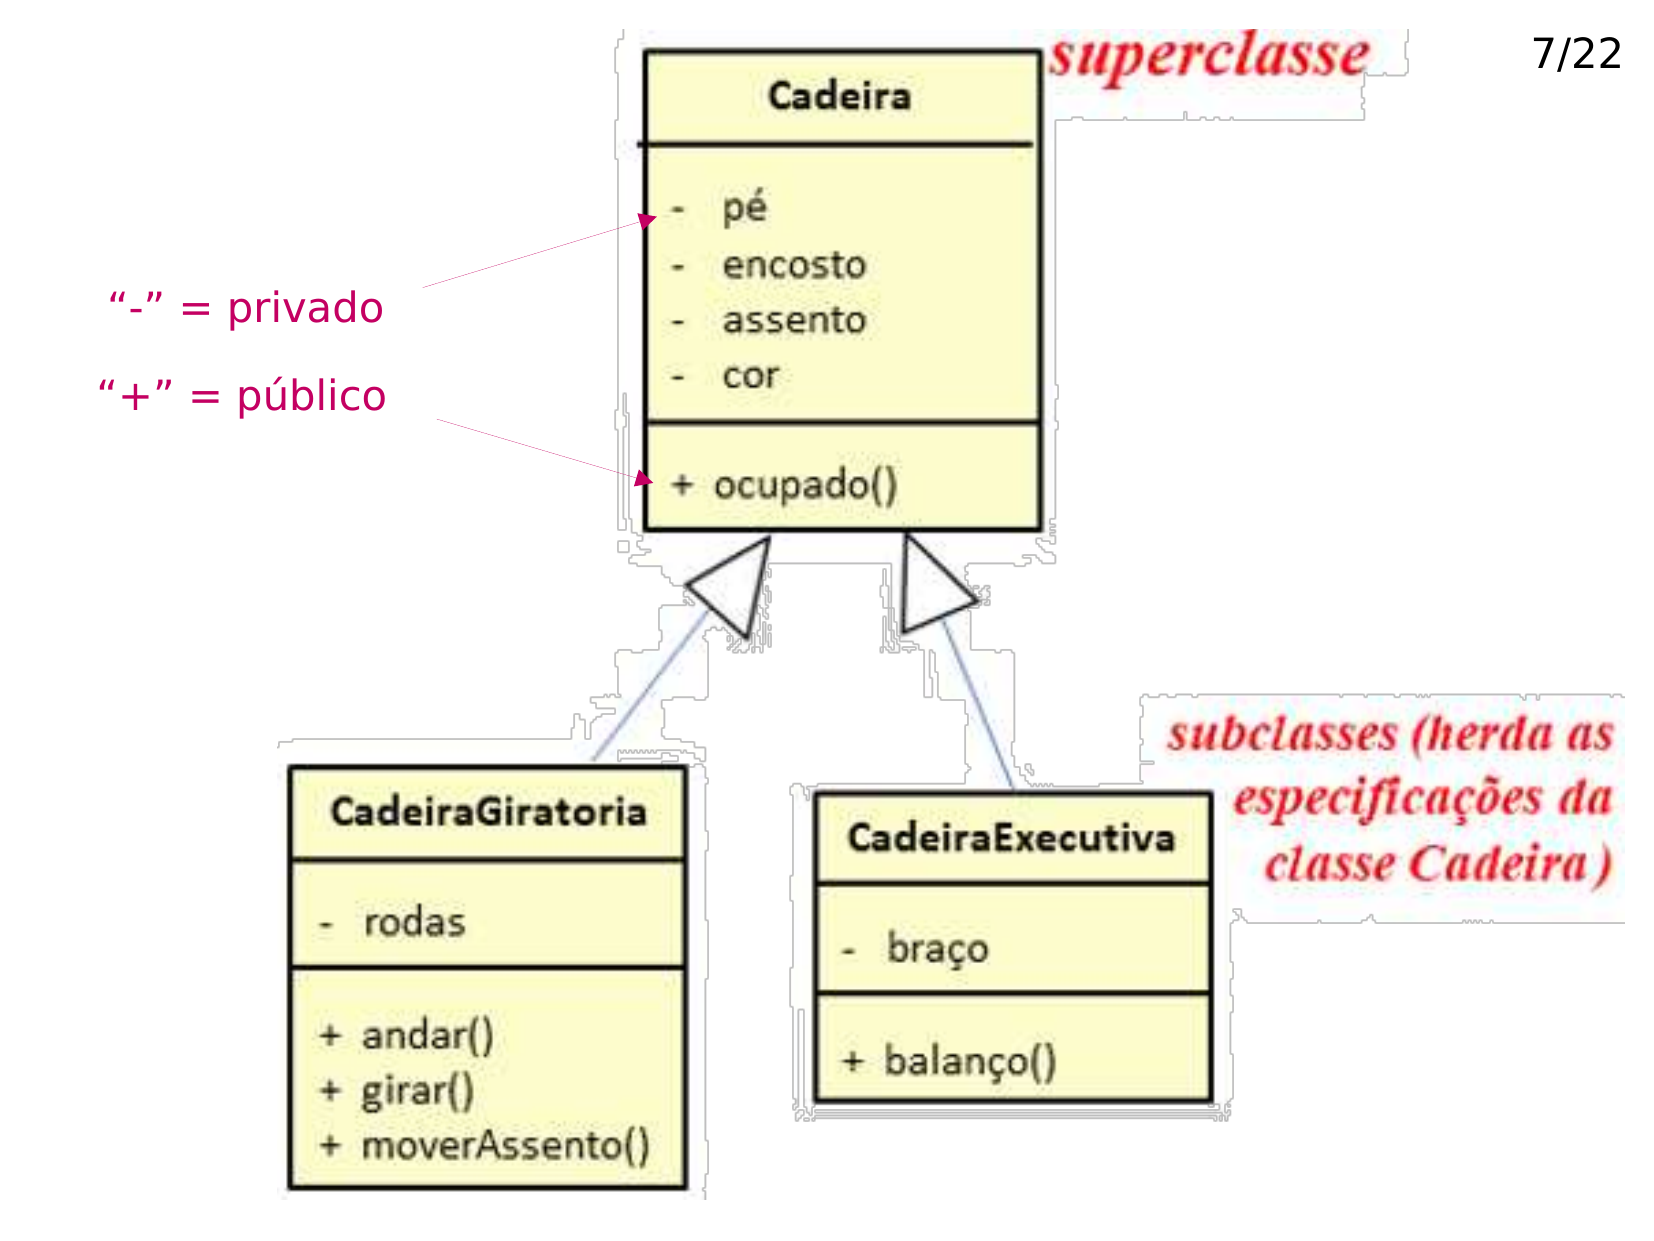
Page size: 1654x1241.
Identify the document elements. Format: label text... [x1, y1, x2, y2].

text_box “+” = público [81, 364, 410, 477]
text_box “-” = privado [92, 276, 512, 376]
picture [277, 29, 1625, 1200]
